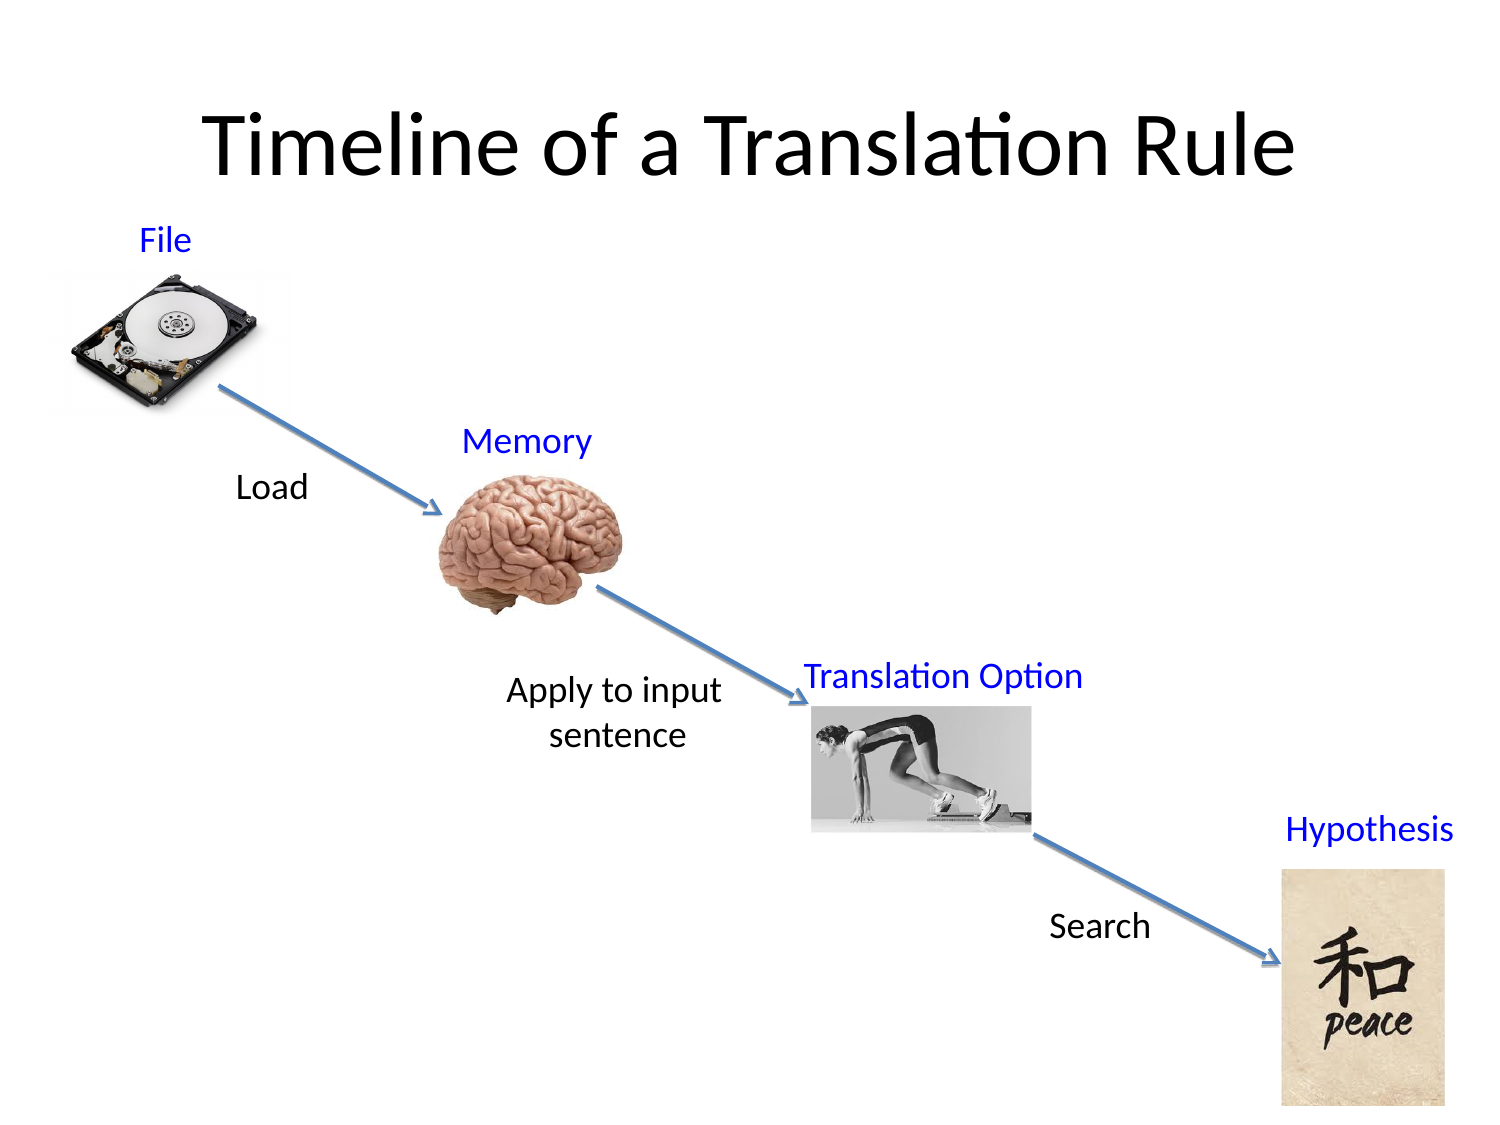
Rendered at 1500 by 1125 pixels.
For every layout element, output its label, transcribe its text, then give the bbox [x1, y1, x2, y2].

picture [809, 704, 1033, 834]
text_box Memory [446, 408, 608, 469]
text_box Translation Option [788, 643, 1099, 704]
title Timeline of a Translation Rule [75, 45, 1425, 233]
text_box Search [1034, 893, 1167, 954]
text_box File [124, 208, 208, 268]
picture [1281, 869, 1445, 1106]
text_box Load [221, 454, 325, 515]
text_box Hypothesis [1270, 796, 1470, 857]
text_box Apply to input sentence [491, 657, 738, 763]
picture [41, 267, 292, 421]
picture [431, 467, 630, 622]
